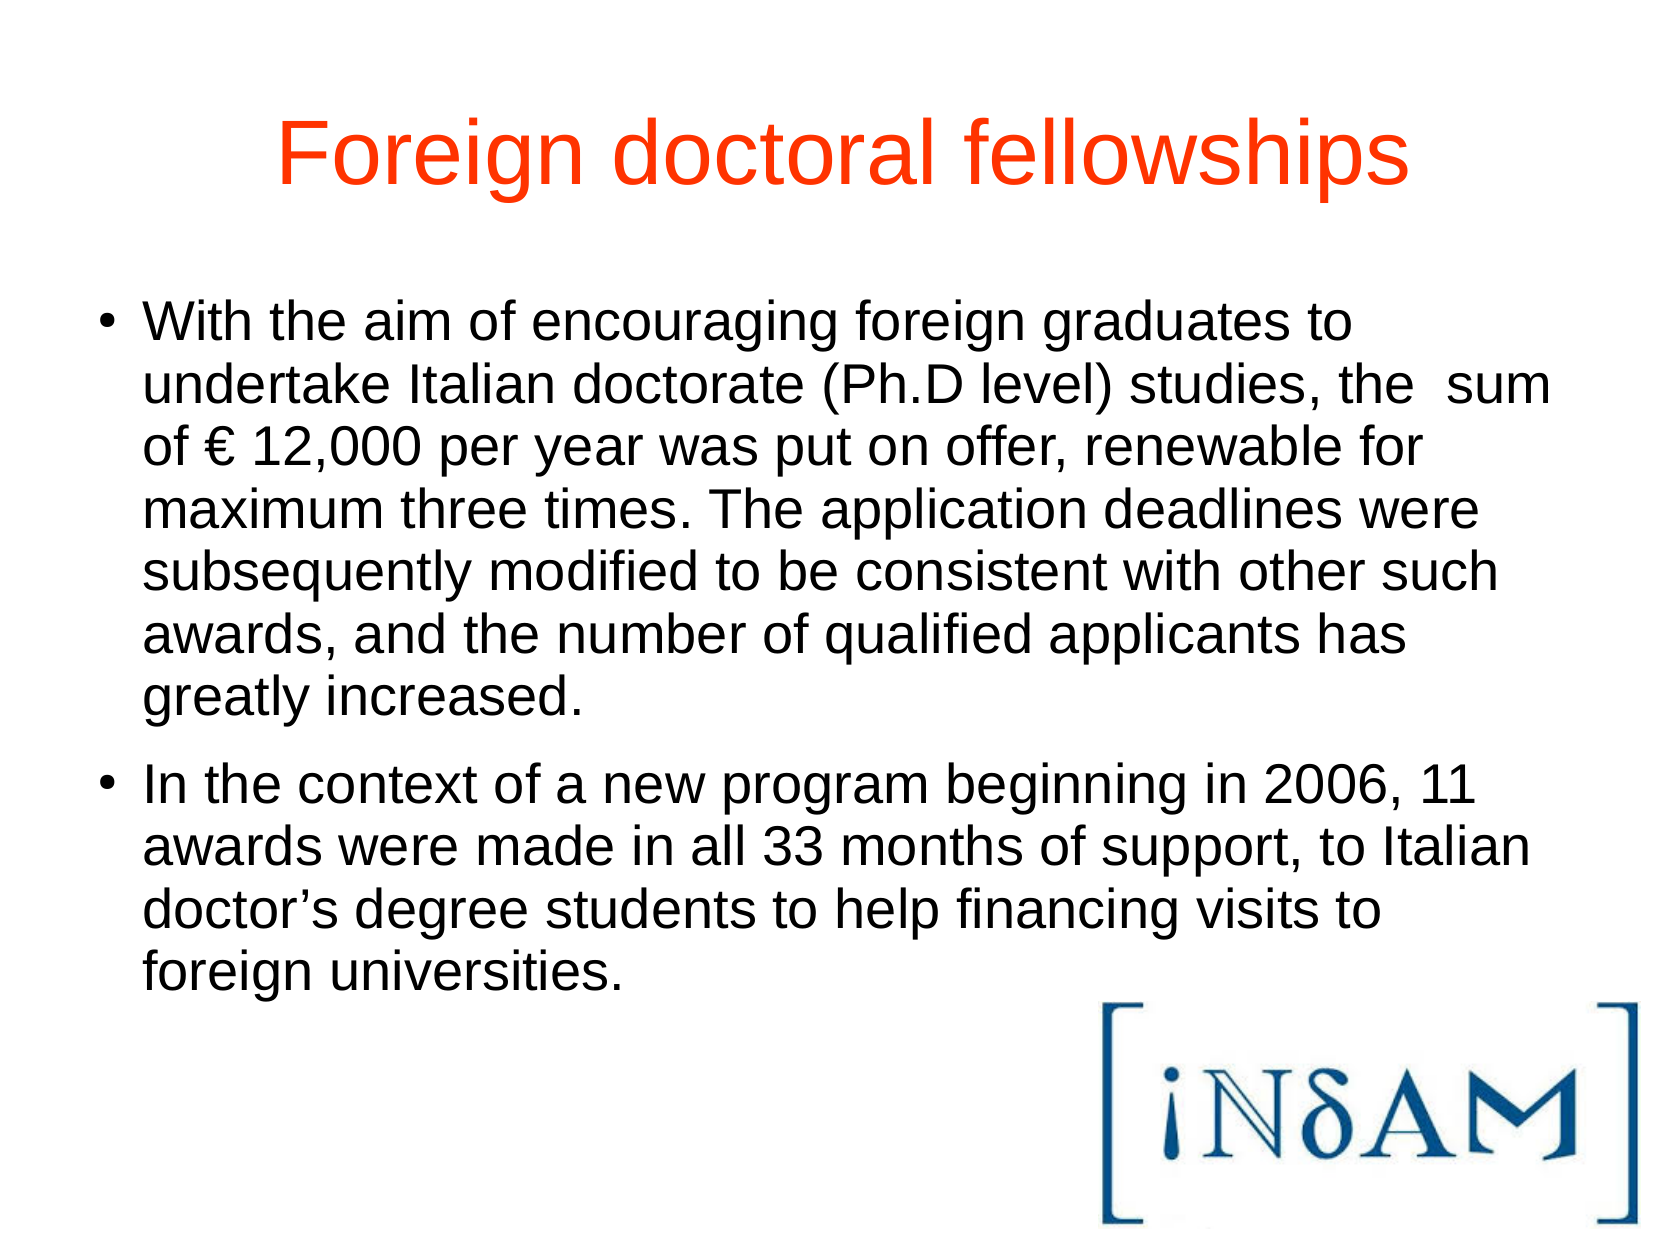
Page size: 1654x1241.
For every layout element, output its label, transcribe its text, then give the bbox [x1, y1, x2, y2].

title Foreign doctoral fellowships [82, 49, 1571, 257]
picture [1098, 1001, 1641, 1229]
list With the aim of encouraging foreign graduates to undertake Italian doctorate (Ph.D level) studies, the sum of € 12,000 per year was put on offer, renewable for maximum three times. The application deadlines were subsequently modified to be consistent with other such awards, and the number of qualified applicants has greatly increased. In the context of a new program beginning in 2006, 11 awards were made in all 33 months of support, to Italian doctor’s degree students to help financing visits to foreign universities. [82, 290, 1571, 1010]
